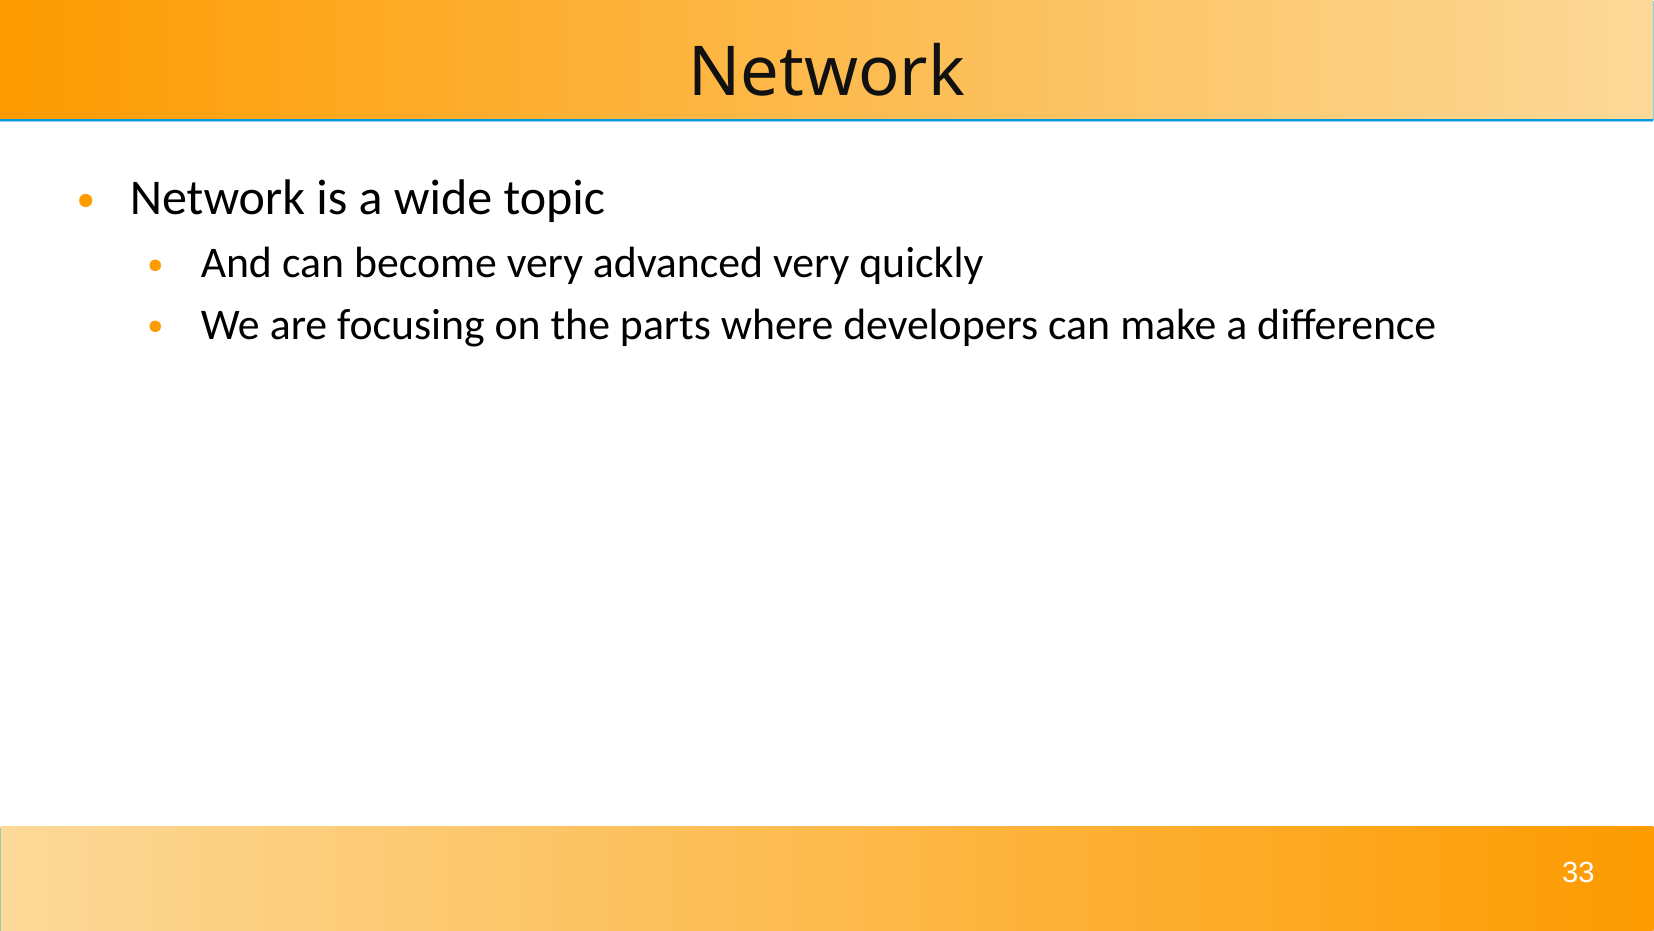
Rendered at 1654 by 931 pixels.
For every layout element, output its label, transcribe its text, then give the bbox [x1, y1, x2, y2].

title Network [59, 26, 1595, 111]
list Network is a wide topic And can become very advanced very quickly We are focusing on the parts where developers can make a difference [59, 177, 1595, 768]
title Networking [1101, 827, 1105, 930]
